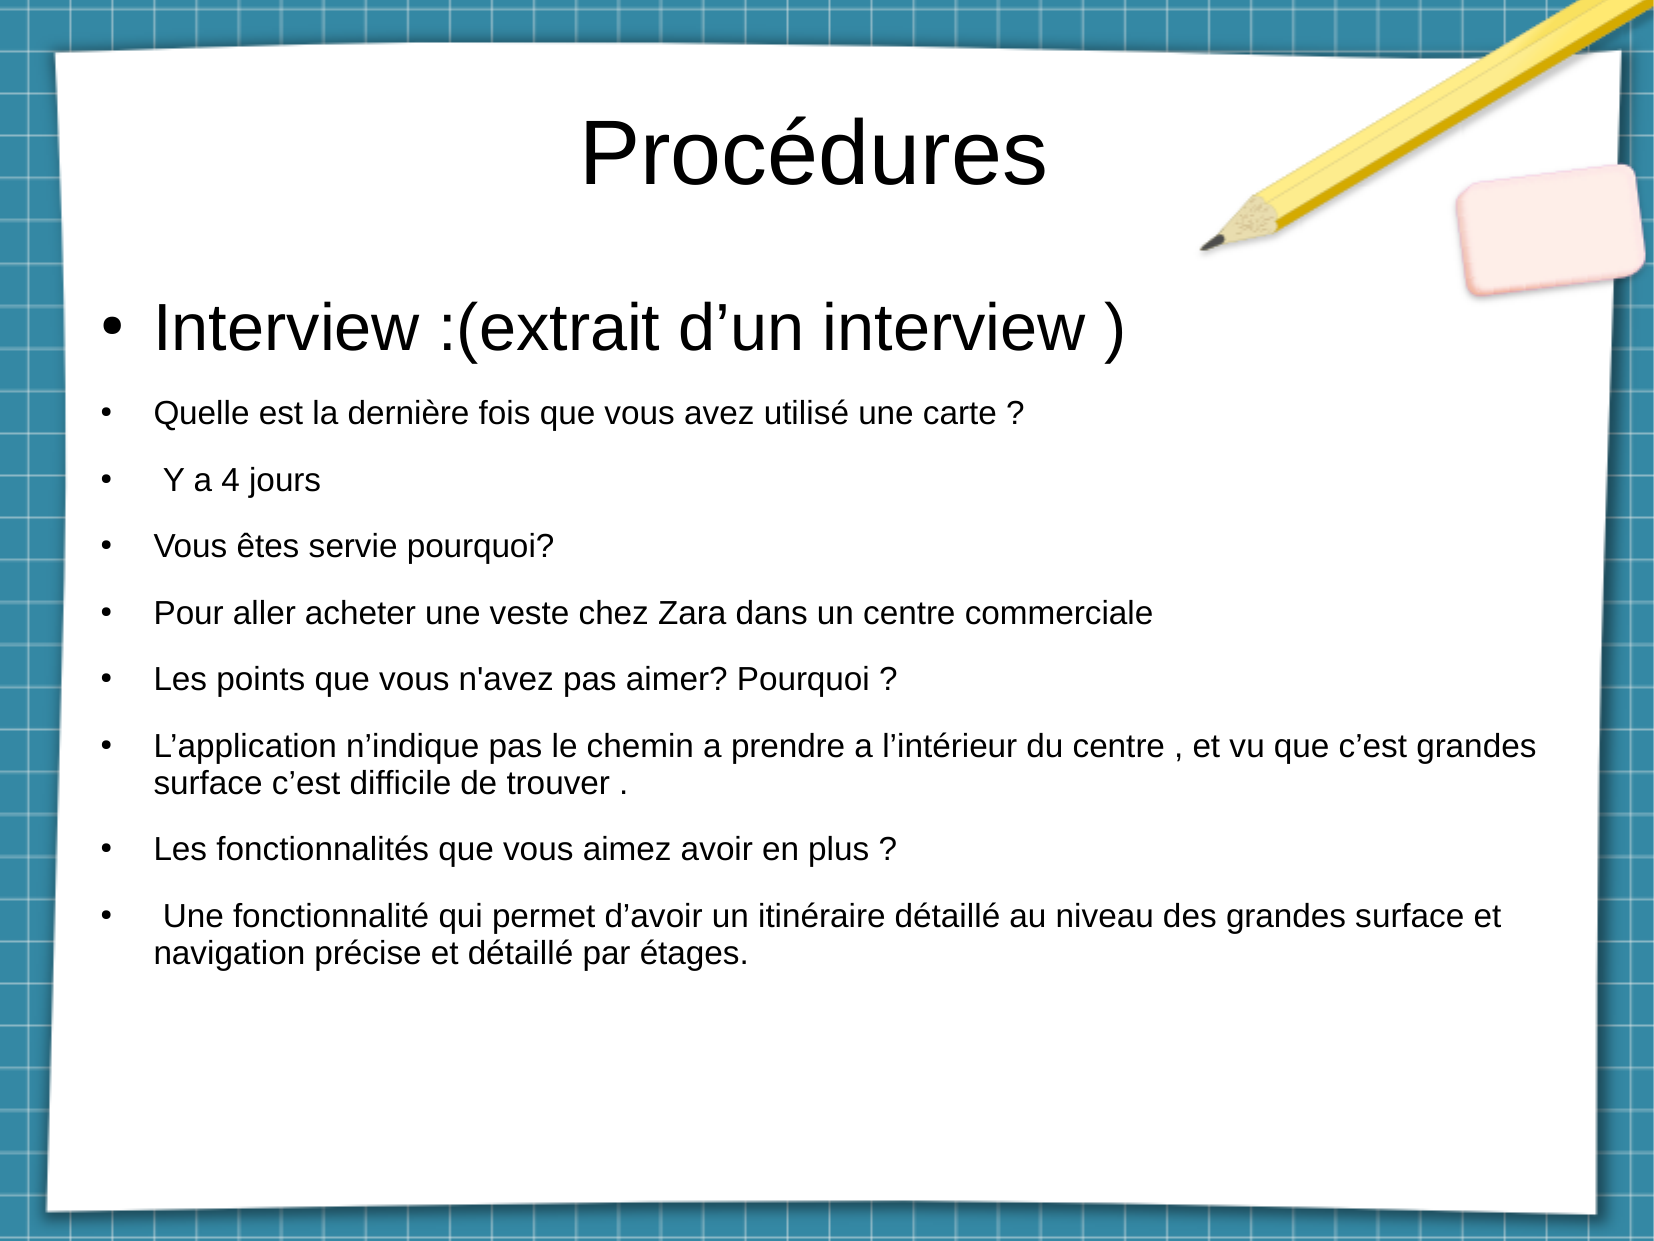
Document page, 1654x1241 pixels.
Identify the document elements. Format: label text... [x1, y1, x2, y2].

picture [0, 0, 1654, 1241]
title Procédures [82, 49, 1571, 257]
list Interview :(extrait d’un interview ) Quelle est la dernière fois que vous avez utilisé une carte ? Y a 4 jours Vous êtes servie pourquoi? Pour aller acheter une veste chez Zara dans un centre commerciale Les points que vous n'avez pas aimer? Pourquoi ? L’application n’indique pas le chemin a prendre a l’intérieur du centre , et vu que c’est grandes surface c’est difficile de trouver . Les fonctionnalités que vous aimez avoir en plus ? Une fonctionnalité qui permet d’avoir un itinéraire détaillé au niveau des grandes surface et navigation précise et détaillé par étages. [82, 290, 1571, 1010]
